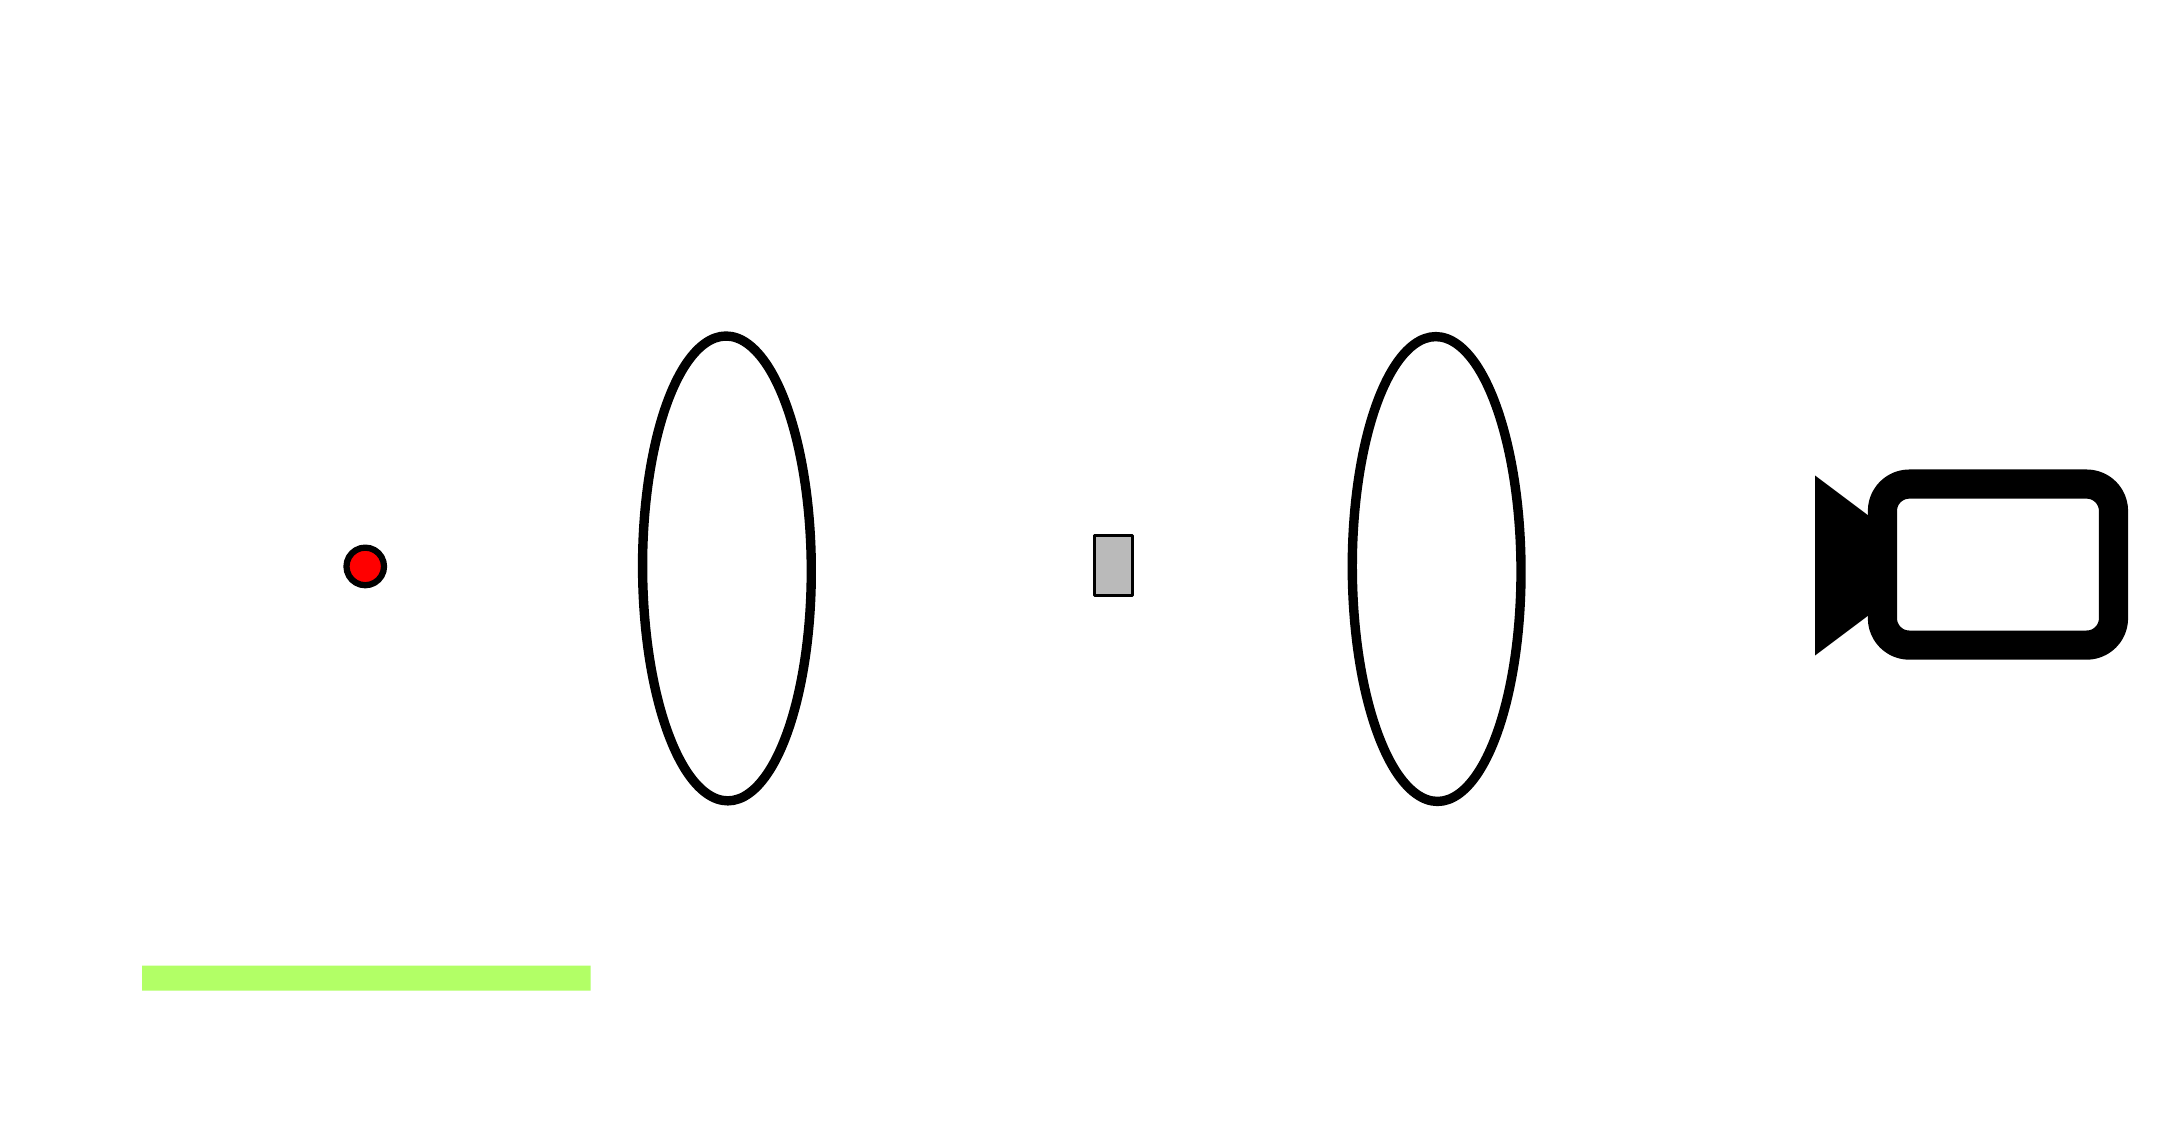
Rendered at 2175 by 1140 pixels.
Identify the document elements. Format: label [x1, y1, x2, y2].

text_box [1882, 484, 2114, 646]
text_box [1352, 336, 1522, 802]
text_box [346, 547, 385, 586]
text_box [642, 336, 812, 801]
text_box [1815, 475, 1876, 656]
text_box [1094, 535, 1133, 596]
